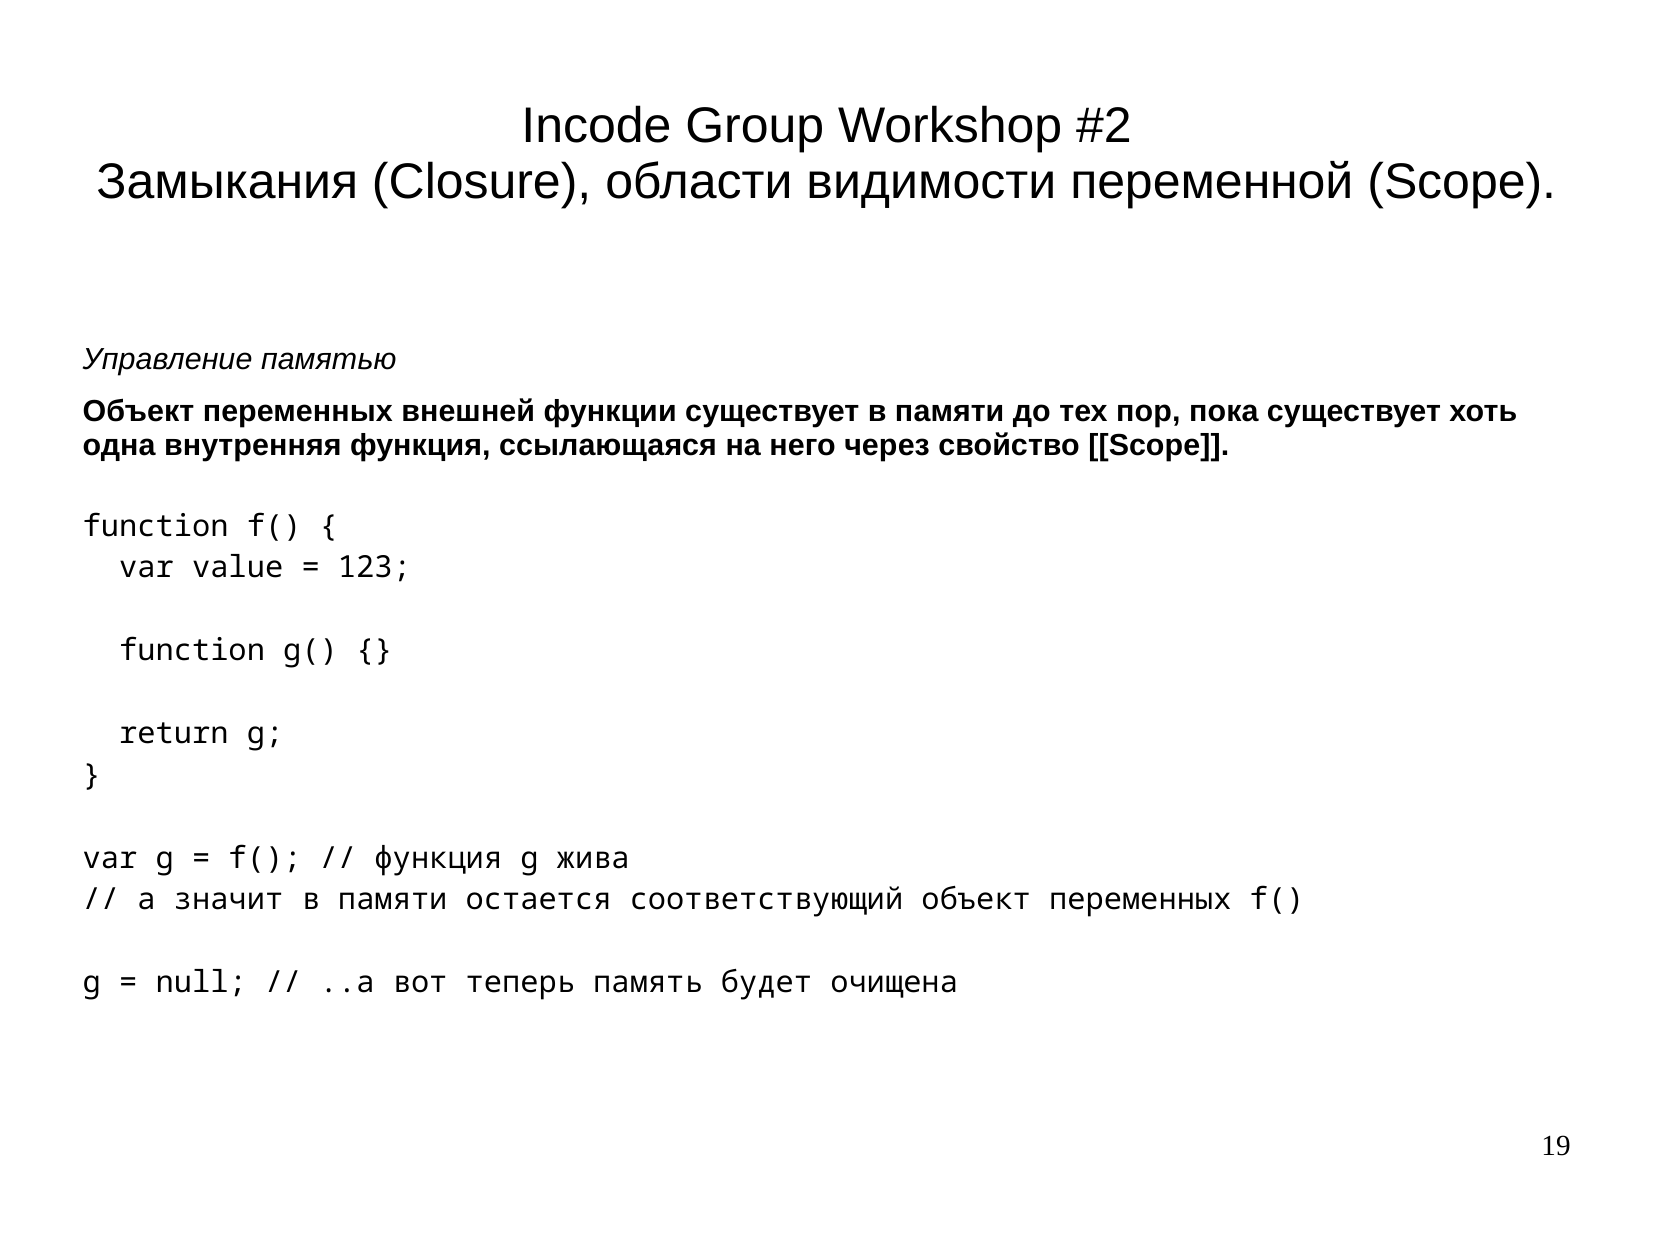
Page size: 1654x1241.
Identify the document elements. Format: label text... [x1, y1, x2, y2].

title Incode Group Workshop #2 Замыкания (Closure), области видимости переменной (Scope). [82, 49, 1571, 257]
list Управление памятью Объект переменных внешней функции существует в памяти до тех пор, пока существует хоть одна внутренняя функция, ссылающаяся на него через свойство [[Scope]]. function f() { var value = 123; function g() {} return g; } var g = f(); // функция g жива // а значит в памяти остается соответствующий объект переменных f() g = null; // ..а вот теперь память будет очищена [82, 290, 1572, 1010]
